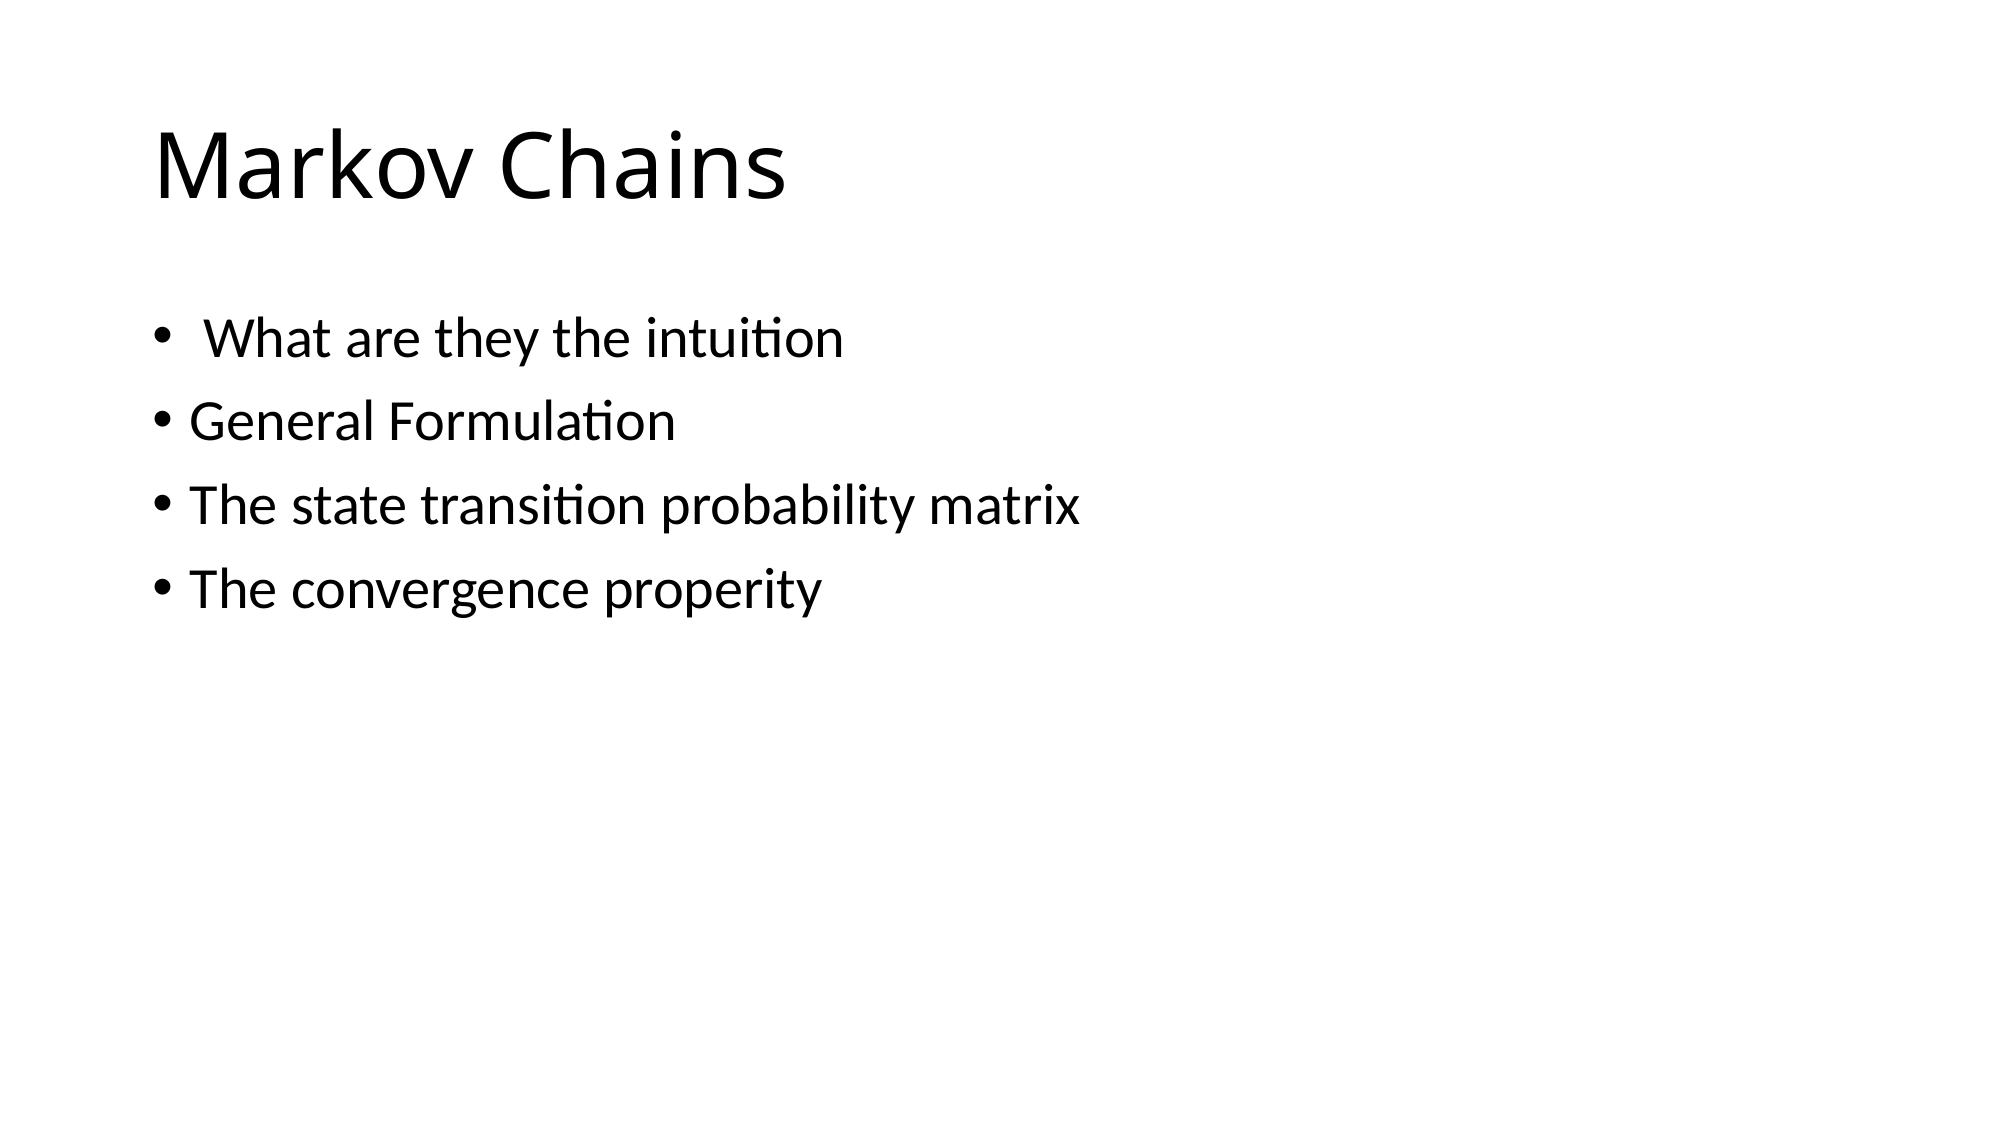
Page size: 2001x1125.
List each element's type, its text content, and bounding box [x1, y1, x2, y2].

title Markov Chains [137, 59, 1863, 278]
list What are they the intuition General Formulation The state transition probability matrix The convergence properity [137, 299, 1863, 1014]
